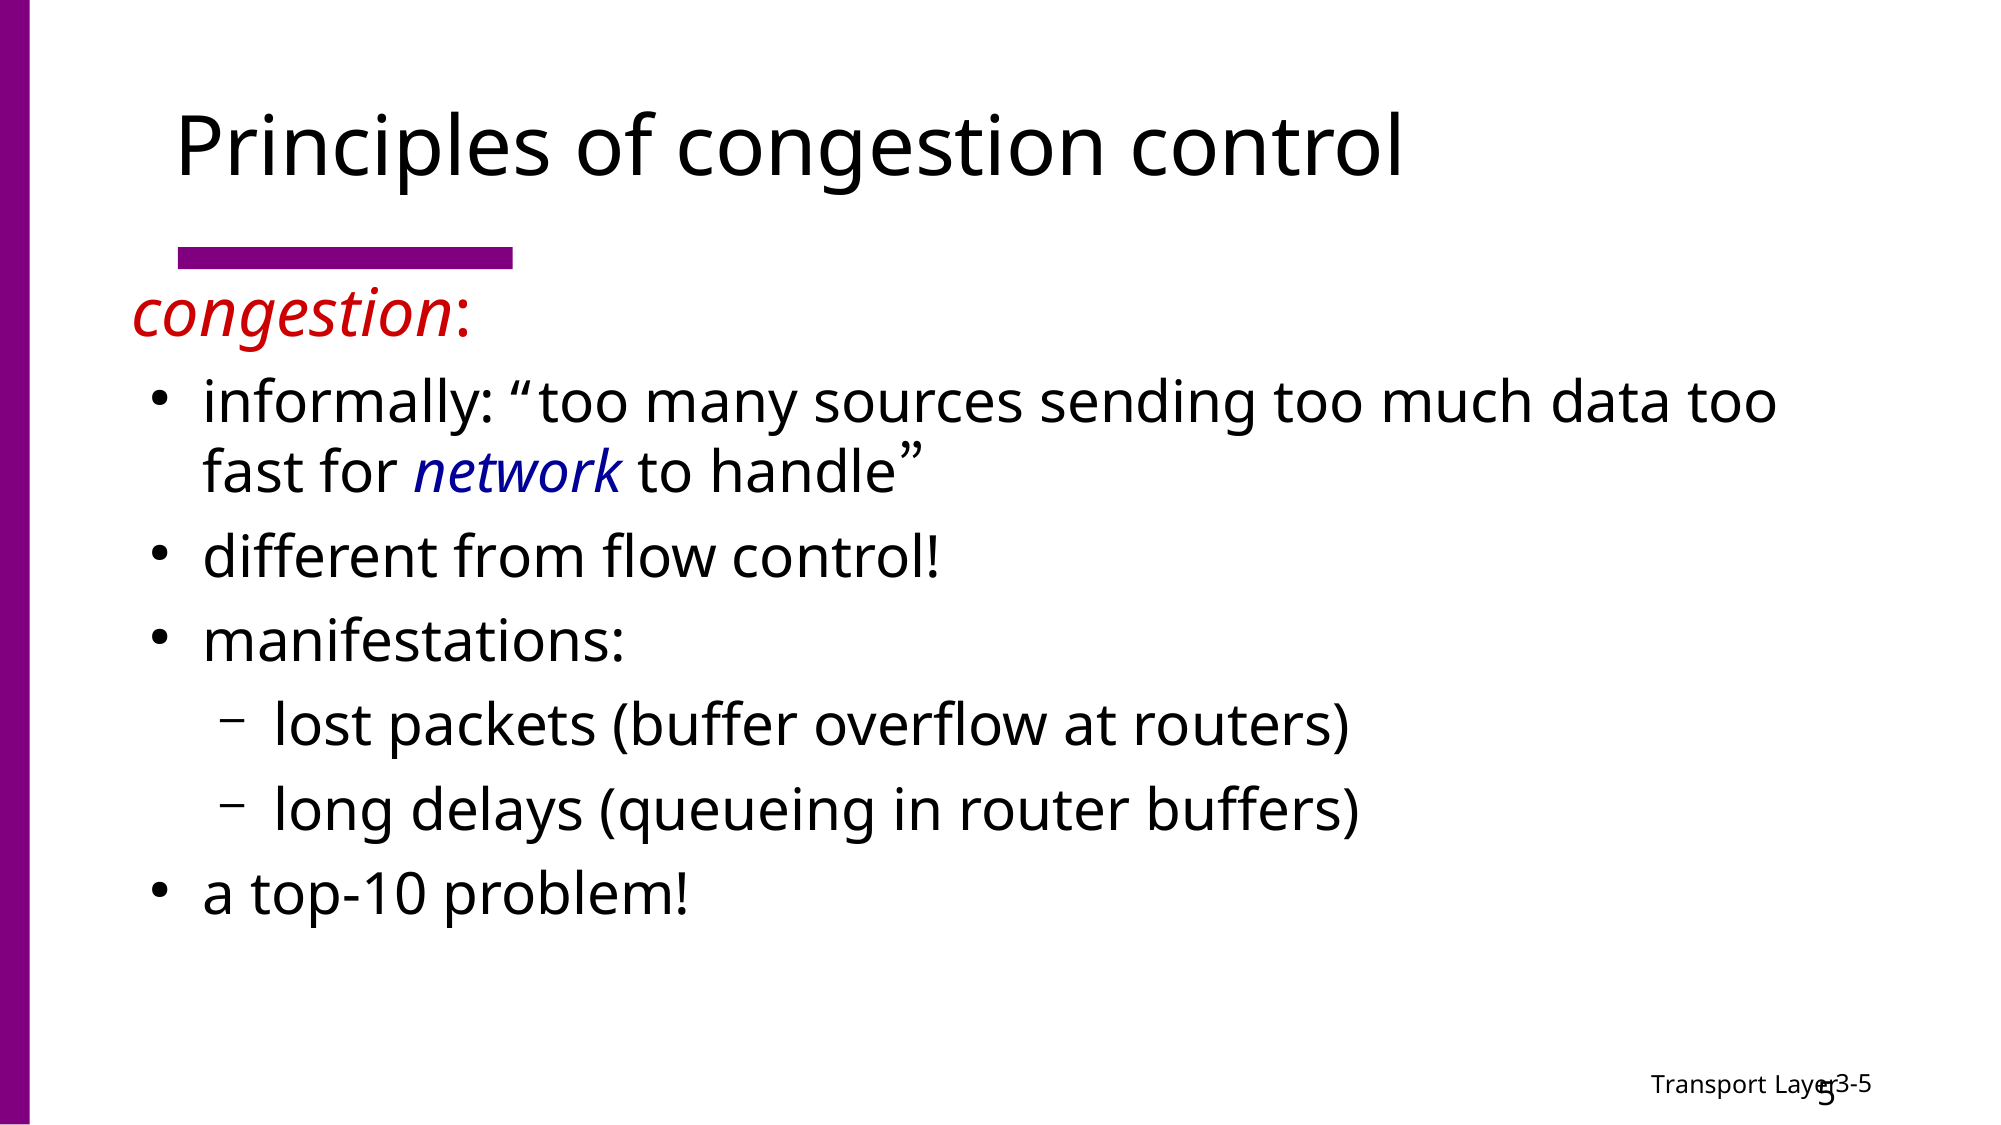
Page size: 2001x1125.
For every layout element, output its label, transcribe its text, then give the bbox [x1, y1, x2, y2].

text_box 3-<number> [1820, 1060, 1969, 1106]
text_box Transport Layer [1219, 1057, 1854, 1105]
title Principles of congestion control [123, 57, 1824, 227]
list congestion: informally: “too many sources sending too much data too fast for network to handle” different from flow control! manifestations: lost packets (buffer overflow at routers) long delays (queueing in router buffers) a top-10 problem! [116, 262, 1815, 1026]
